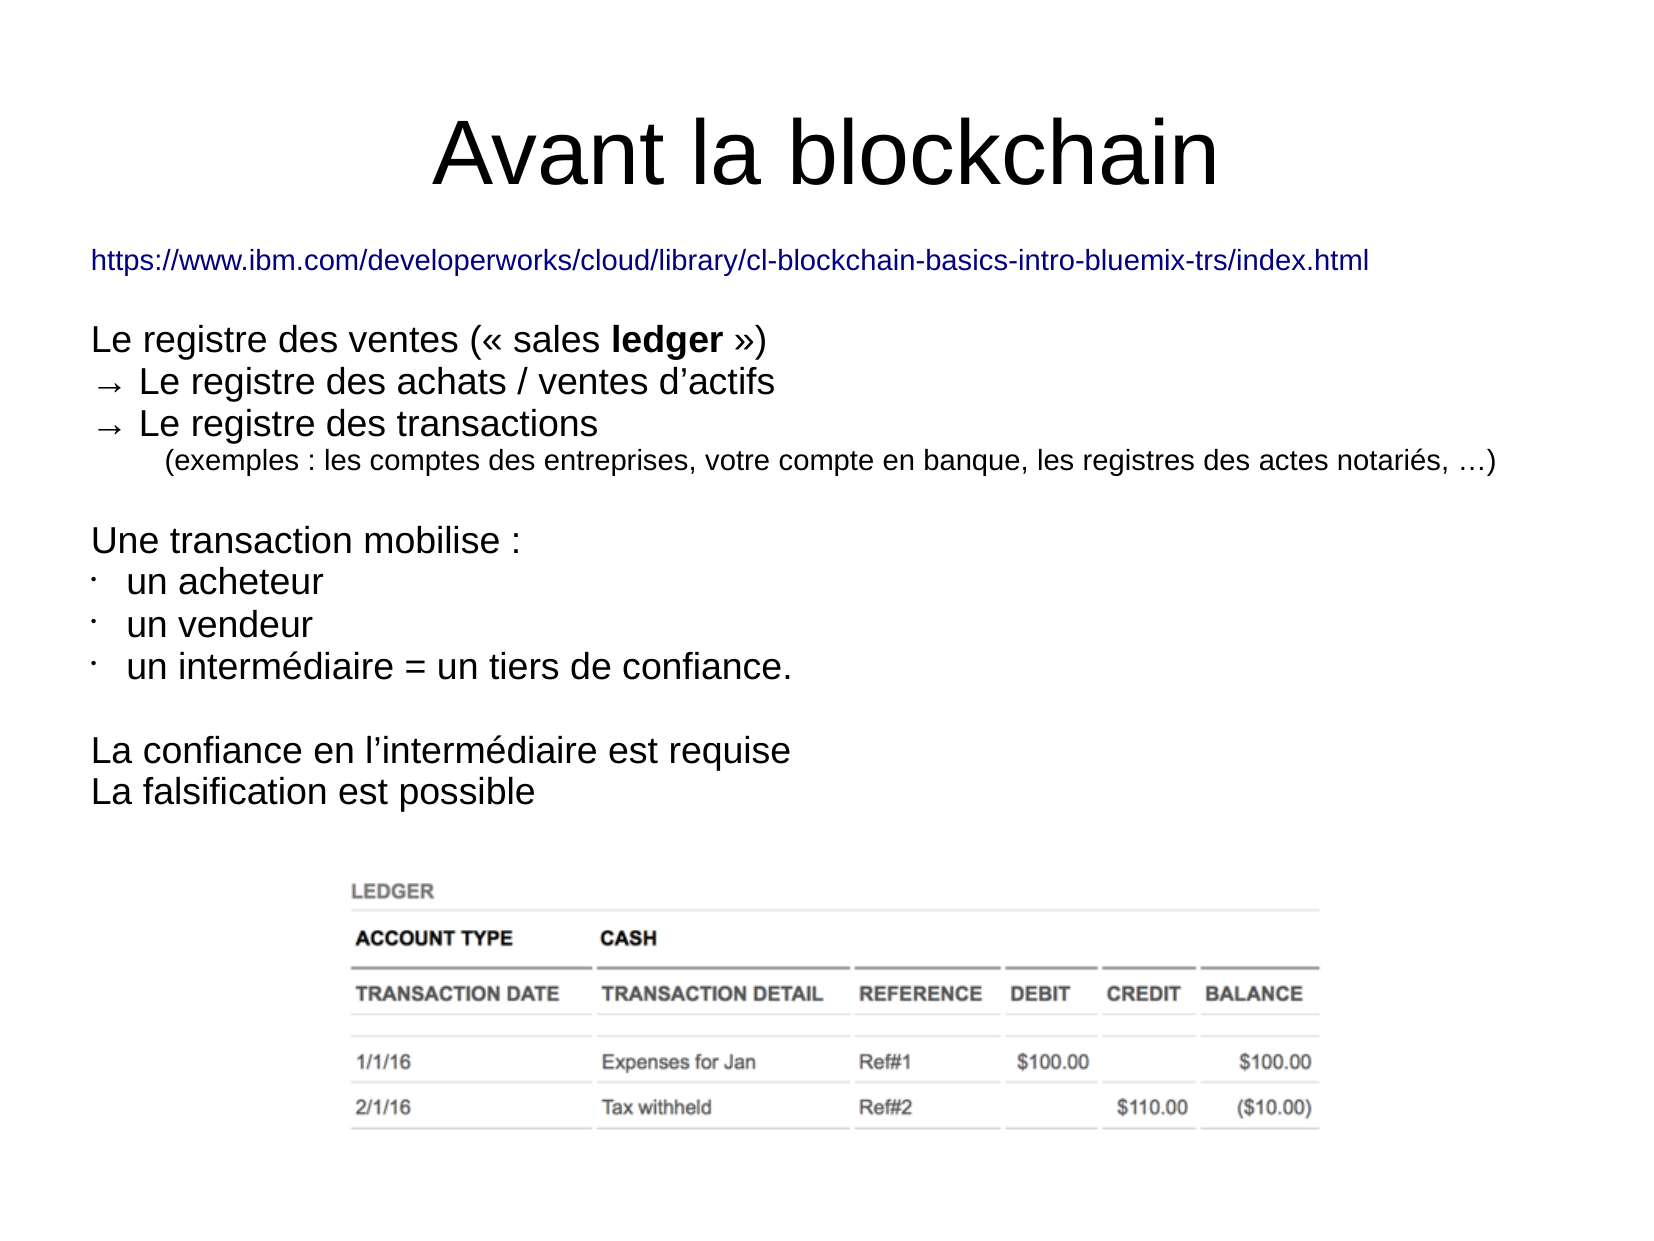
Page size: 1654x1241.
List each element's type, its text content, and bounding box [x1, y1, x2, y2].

text_box https://www.ibm.com/developerworks/cloud/library/cl-blockchain-basics-intro-bluemix-trs/index.html Le registre des ventes (« sales ledger ») → Le registre des achats / ventes d’actifs → Le registre des transactions (exemples : les comptes des entreprises, votre compte en banque, les registres des actes notariés, …) Une transaction mobilise : un acheteur un vendeur un intermédiaire = un tiers de confiance. La confiance en l’intermédiaire est requise La falsification est possible [76, 236, 1648, 862]
picture [336, 860, 1335, 1158]
title Avant la blockchain [82, 49, 1571, 236]
